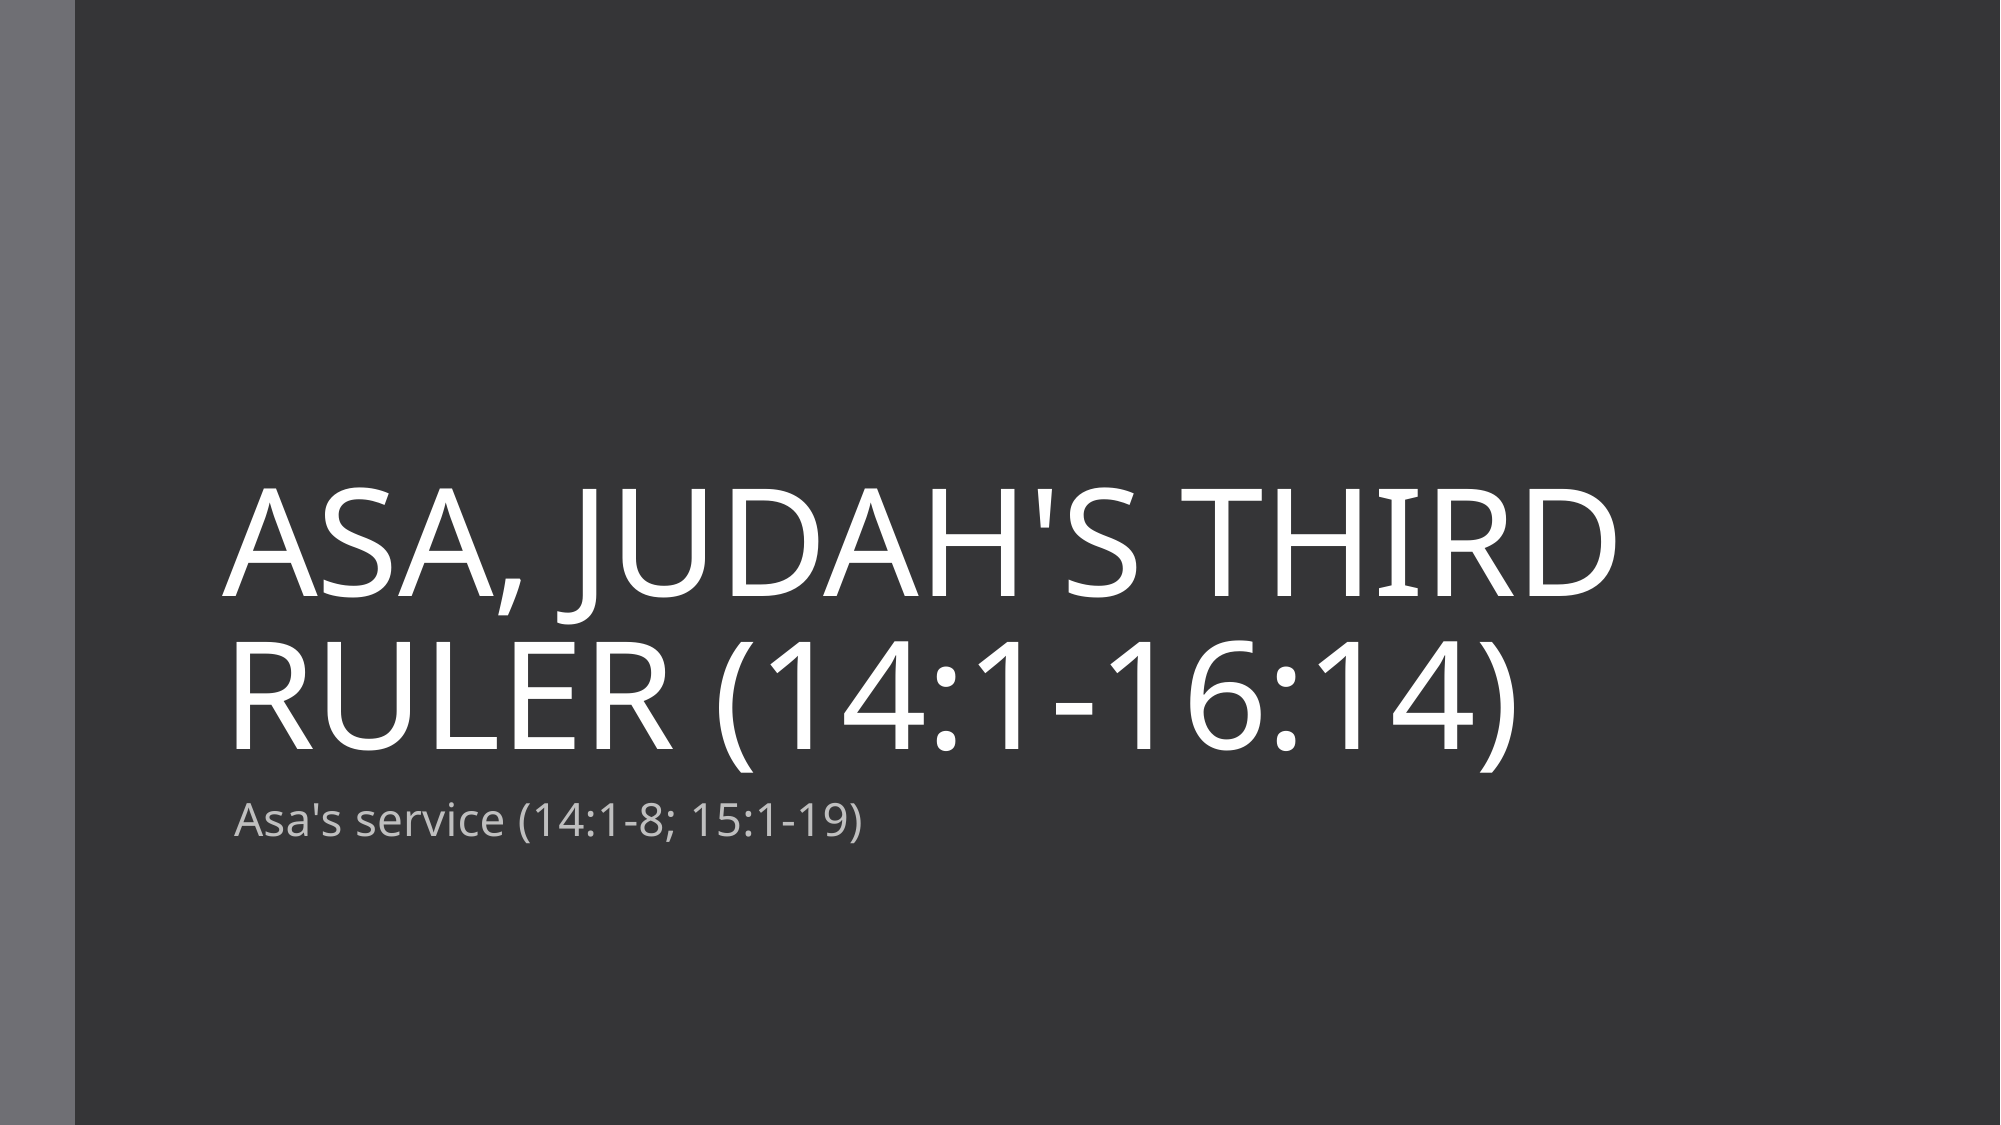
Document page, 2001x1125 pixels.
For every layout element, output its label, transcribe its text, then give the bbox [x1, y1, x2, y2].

subtitle Asa's service (14:1-8; 15:1-19) [206, 787, 1752, 1066]
title ASA, JUDAH'S THIRD RULER (14:1-16:14) [206, 124, 1752, 787]
